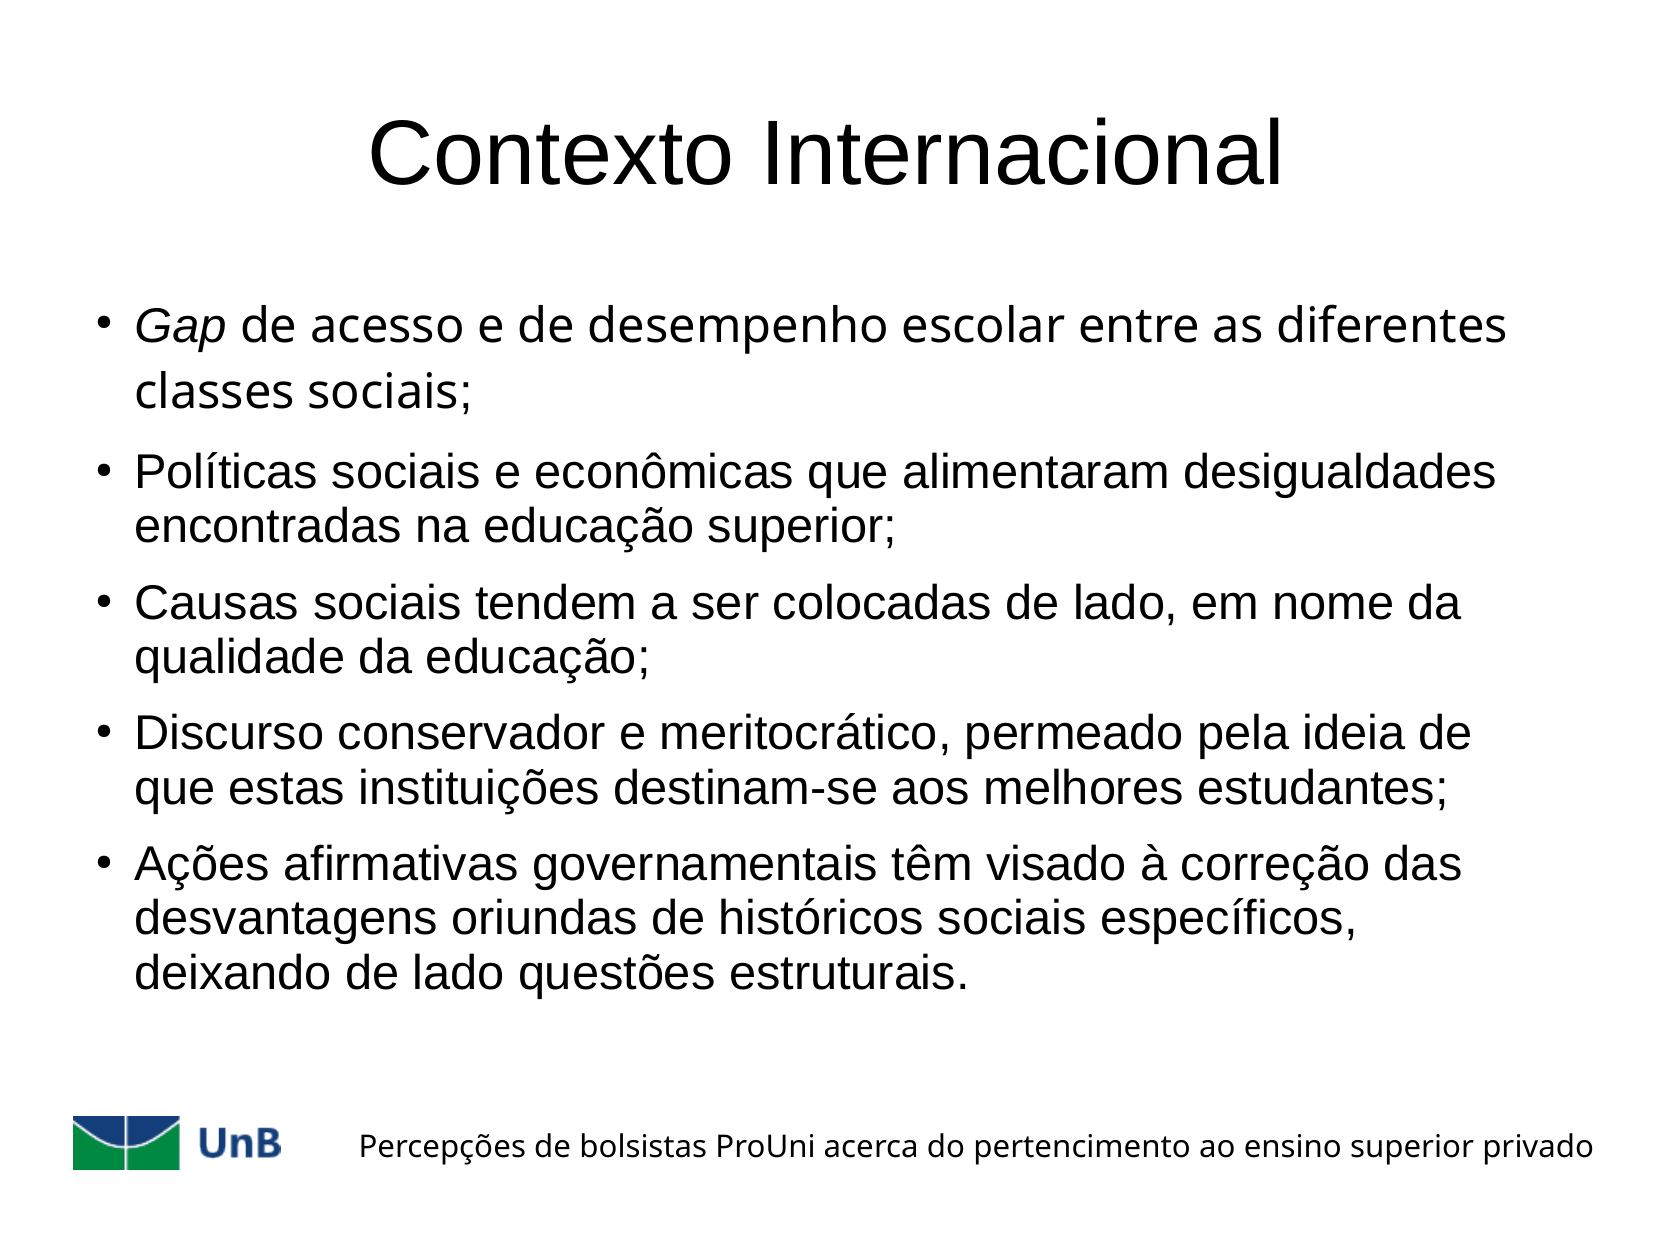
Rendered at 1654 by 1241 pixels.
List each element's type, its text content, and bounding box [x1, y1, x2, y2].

title Contexto Internacional [82, 49, 1571, 257]
picture [73, 1116, 281, 1170]
list Gap de acesso e de desempenho escolar entre as diferentes classes sociais; Políticas sociais e econômicas que alimentaram desigualdades encontradas na educação superior; Causas sociais tendem a ser colocadas de lado, em nome da qualidade da educação; Discurso conservador e meritocrático, permeado pela ideia de que estas instituições destinam-se aos melhores estudantes; Ações afirmativas governamentais têm visado à correção das desvantagens oriundas de históricos sociais específicos, deixando de lado questões estruturais. [82, 290, 1538, 1010]
text_box Percepções de bolsistas ProUni acerca do pertencimento ao ensino superior privado [343, 1116, 1554, 1166]
